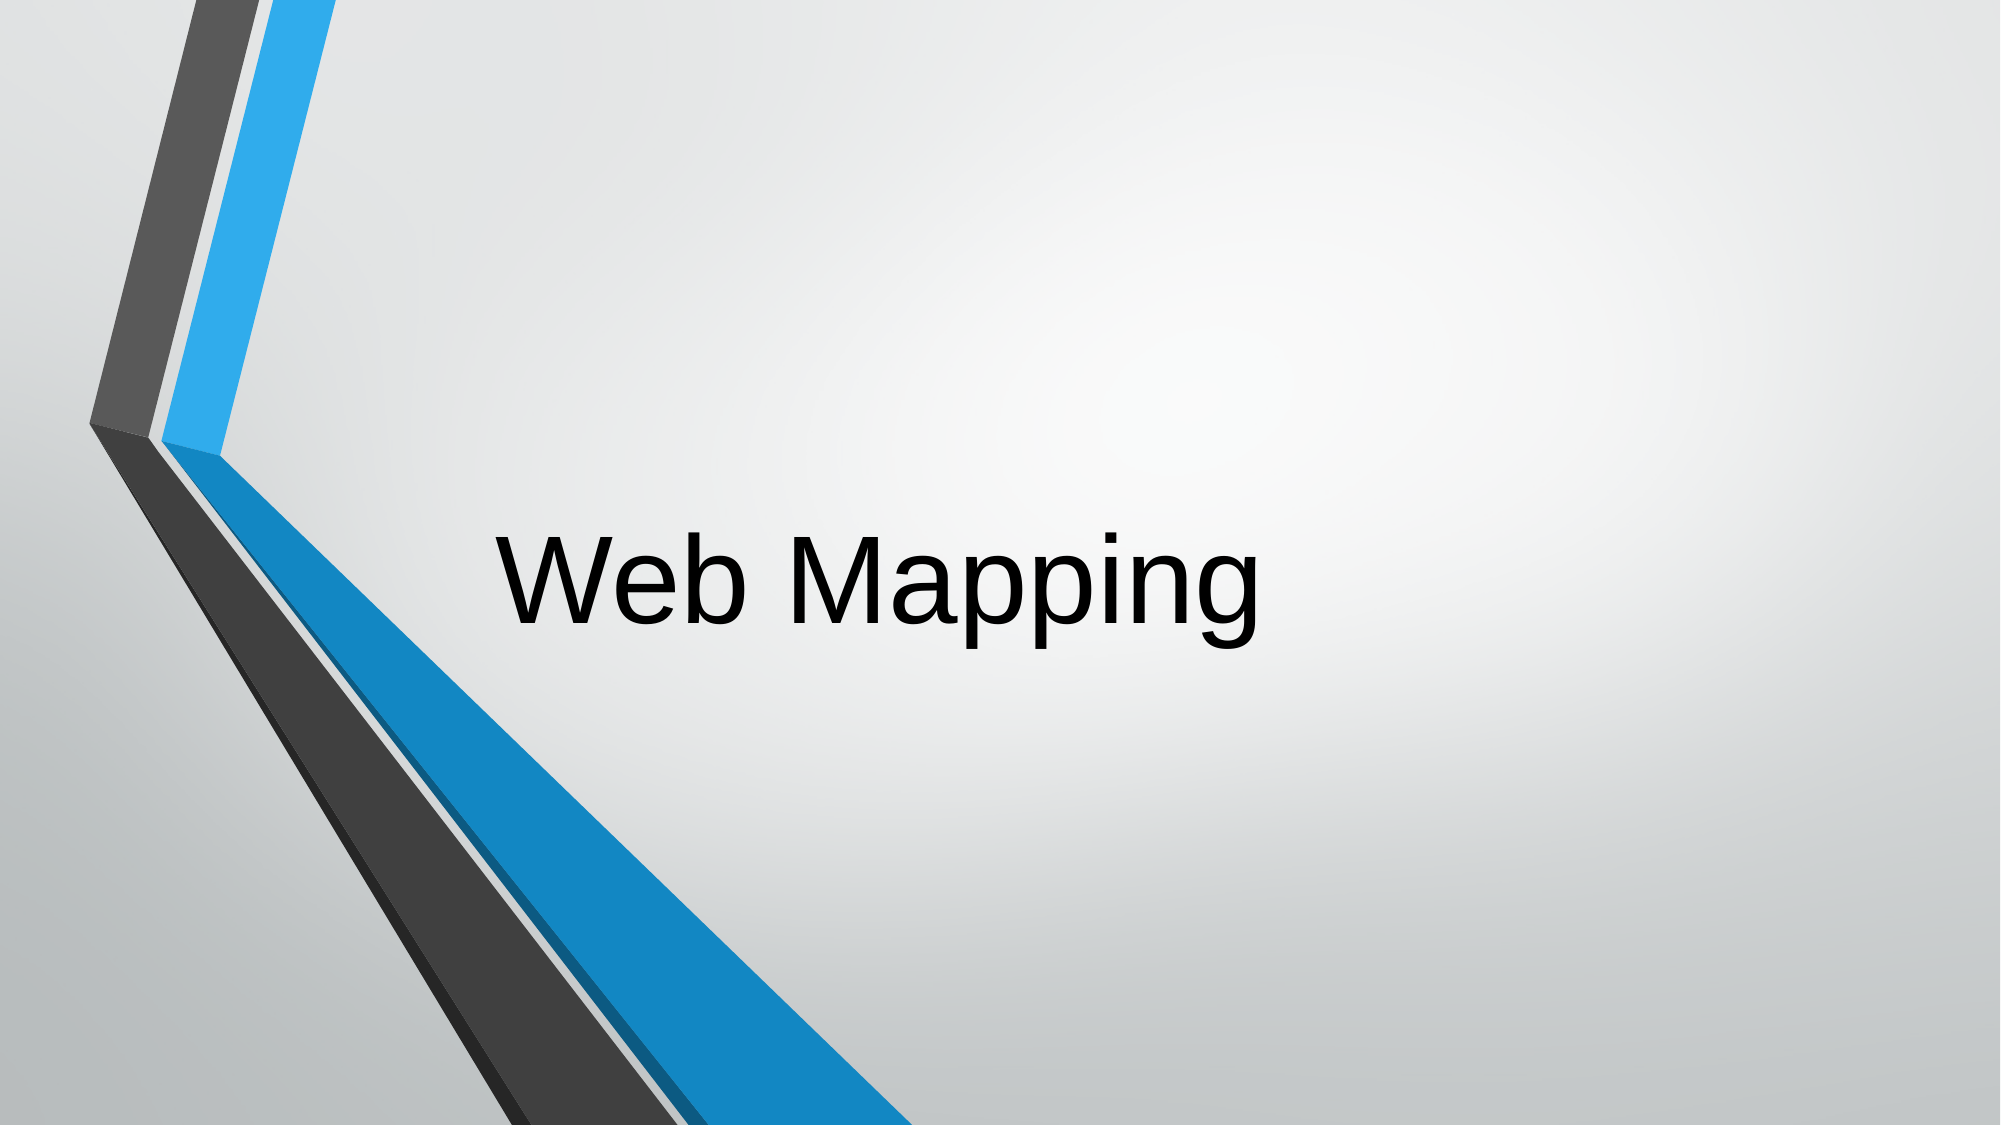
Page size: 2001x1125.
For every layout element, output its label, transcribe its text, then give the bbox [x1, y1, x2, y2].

title Web Mapping [480, 226, 1887, 656]
